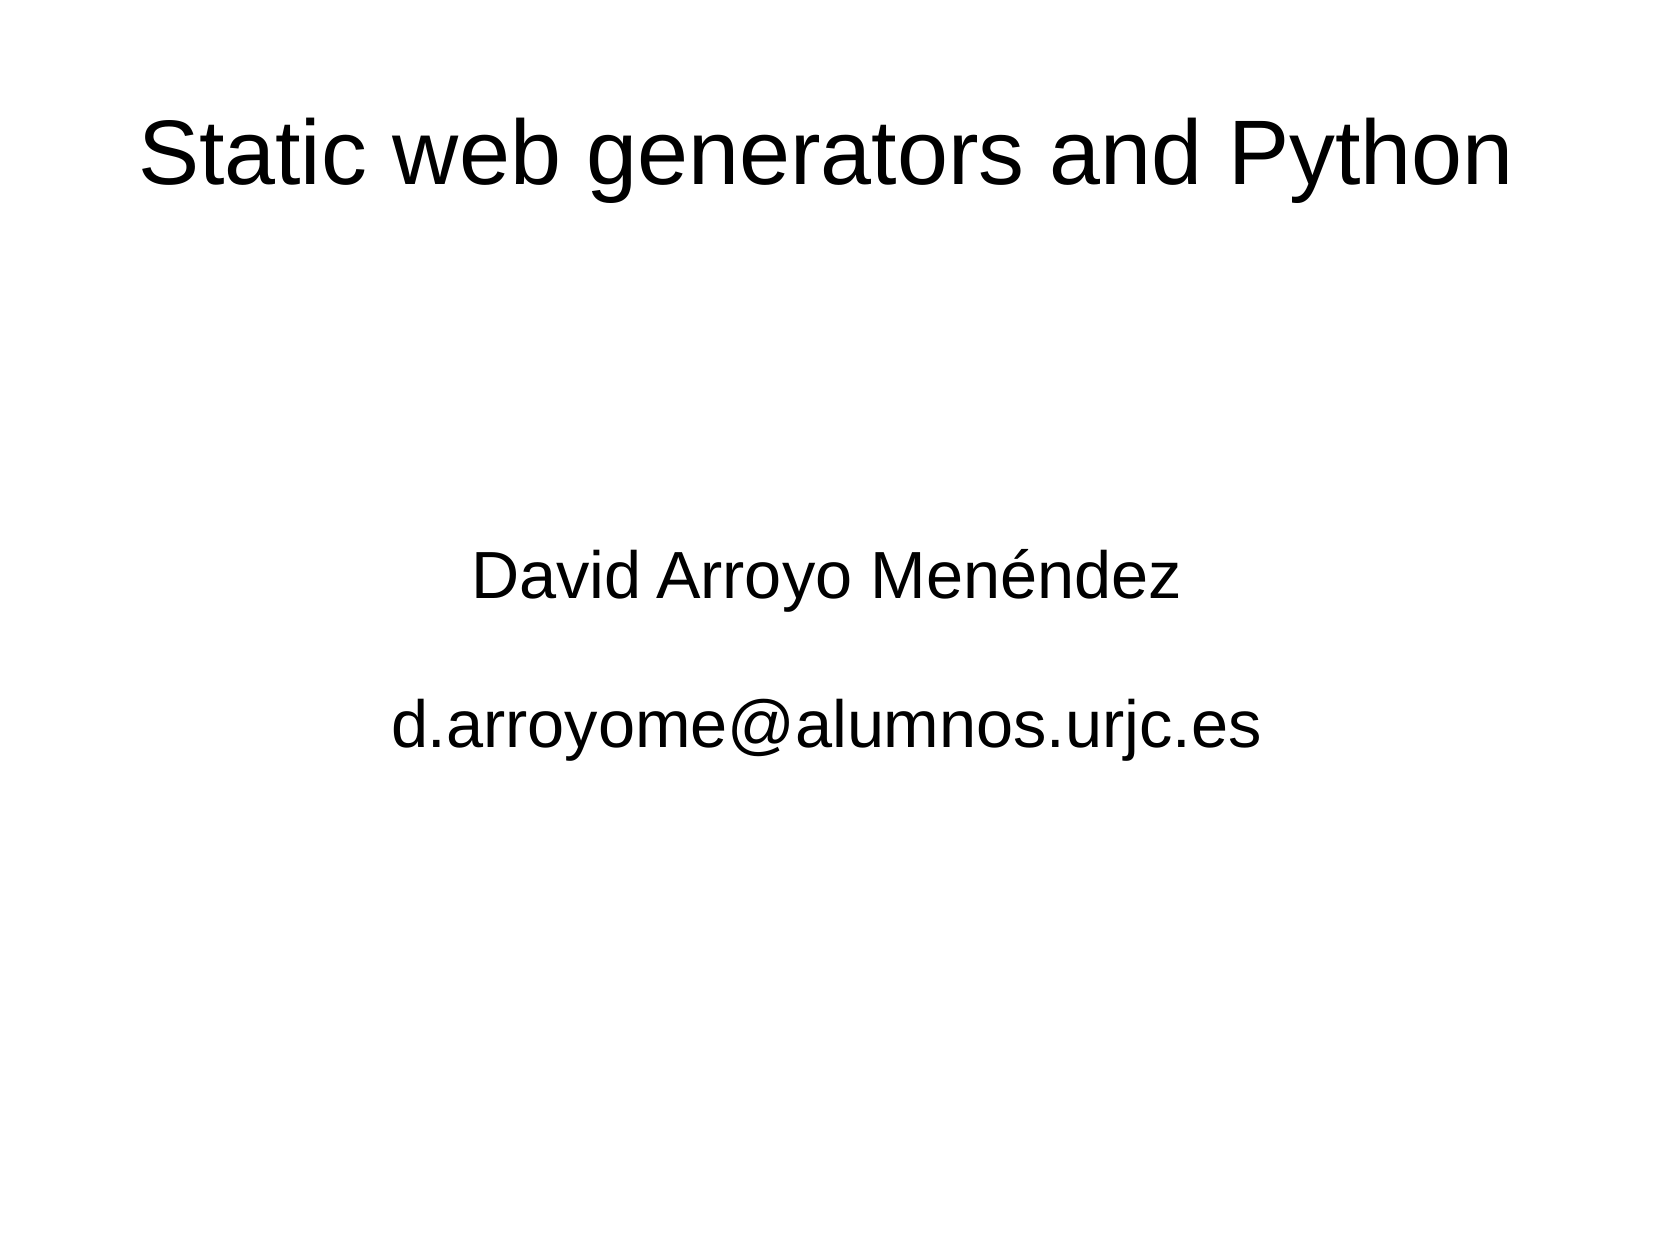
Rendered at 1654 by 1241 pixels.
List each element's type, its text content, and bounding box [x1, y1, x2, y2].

subtitle David Arroyo Menéndez d.arroyome@alumnos.urjc.es [82, 290, 1571, 1010]
title Static web generators and Python [82, 49, 1571, 257]
